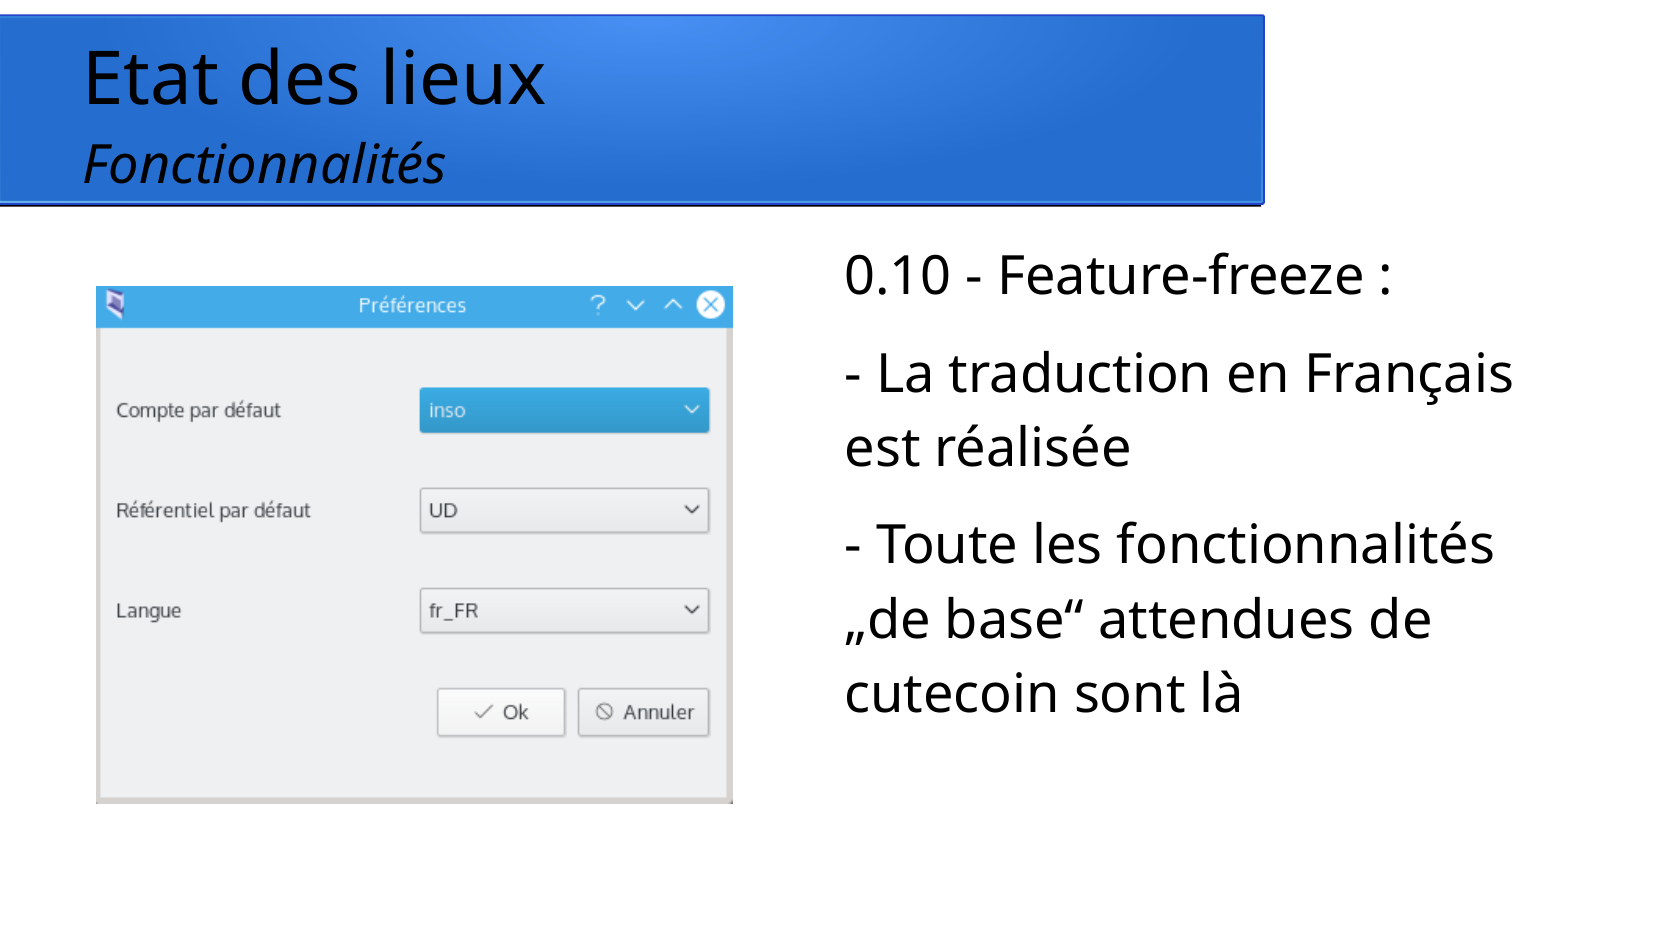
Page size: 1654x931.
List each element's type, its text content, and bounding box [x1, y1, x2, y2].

list 0.10 - Feature-freeze : - La traduction en Français est réalisée - Toute les fonctionnalités „de base“ attendues de cutecoin sont là [844, 236, 1571, 776]
title Etat des lieux Fonctionnalités [82, 28, 1235, 196]
picture [96, 286, 733, 804]
